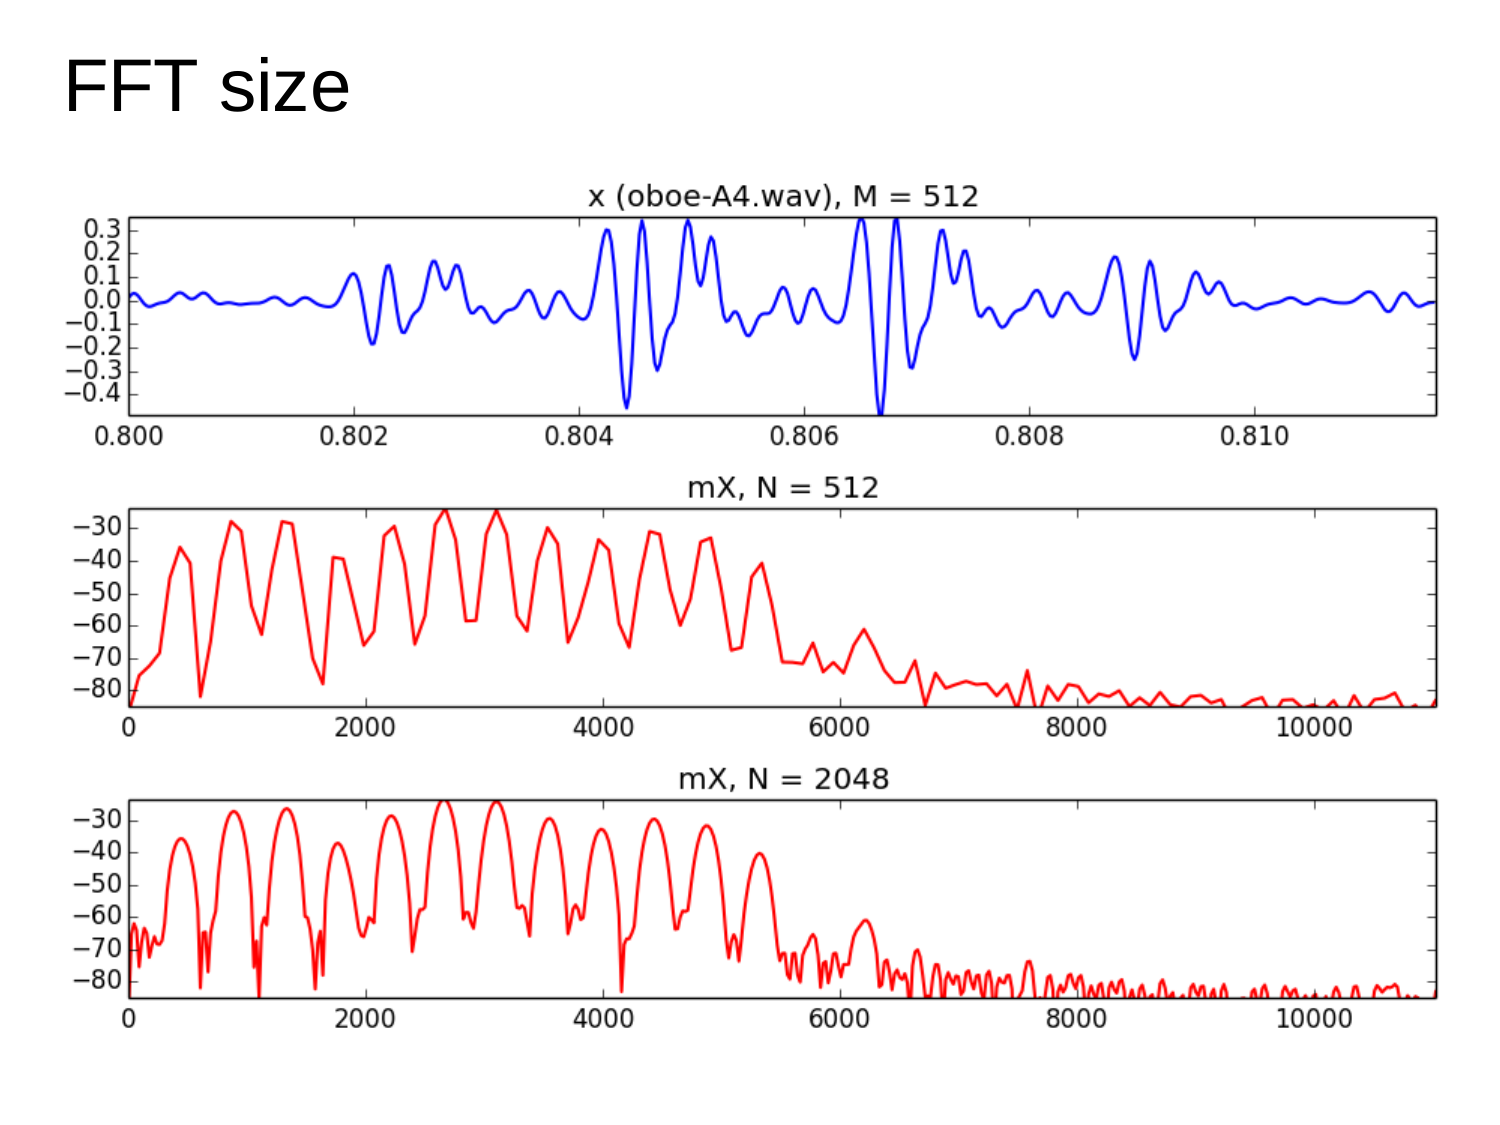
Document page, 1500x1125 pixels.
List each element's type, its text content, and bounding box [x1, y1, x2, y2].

picture [37, 157, 1463, 1058]
title FFT size [63, 0, 1414, 157]
